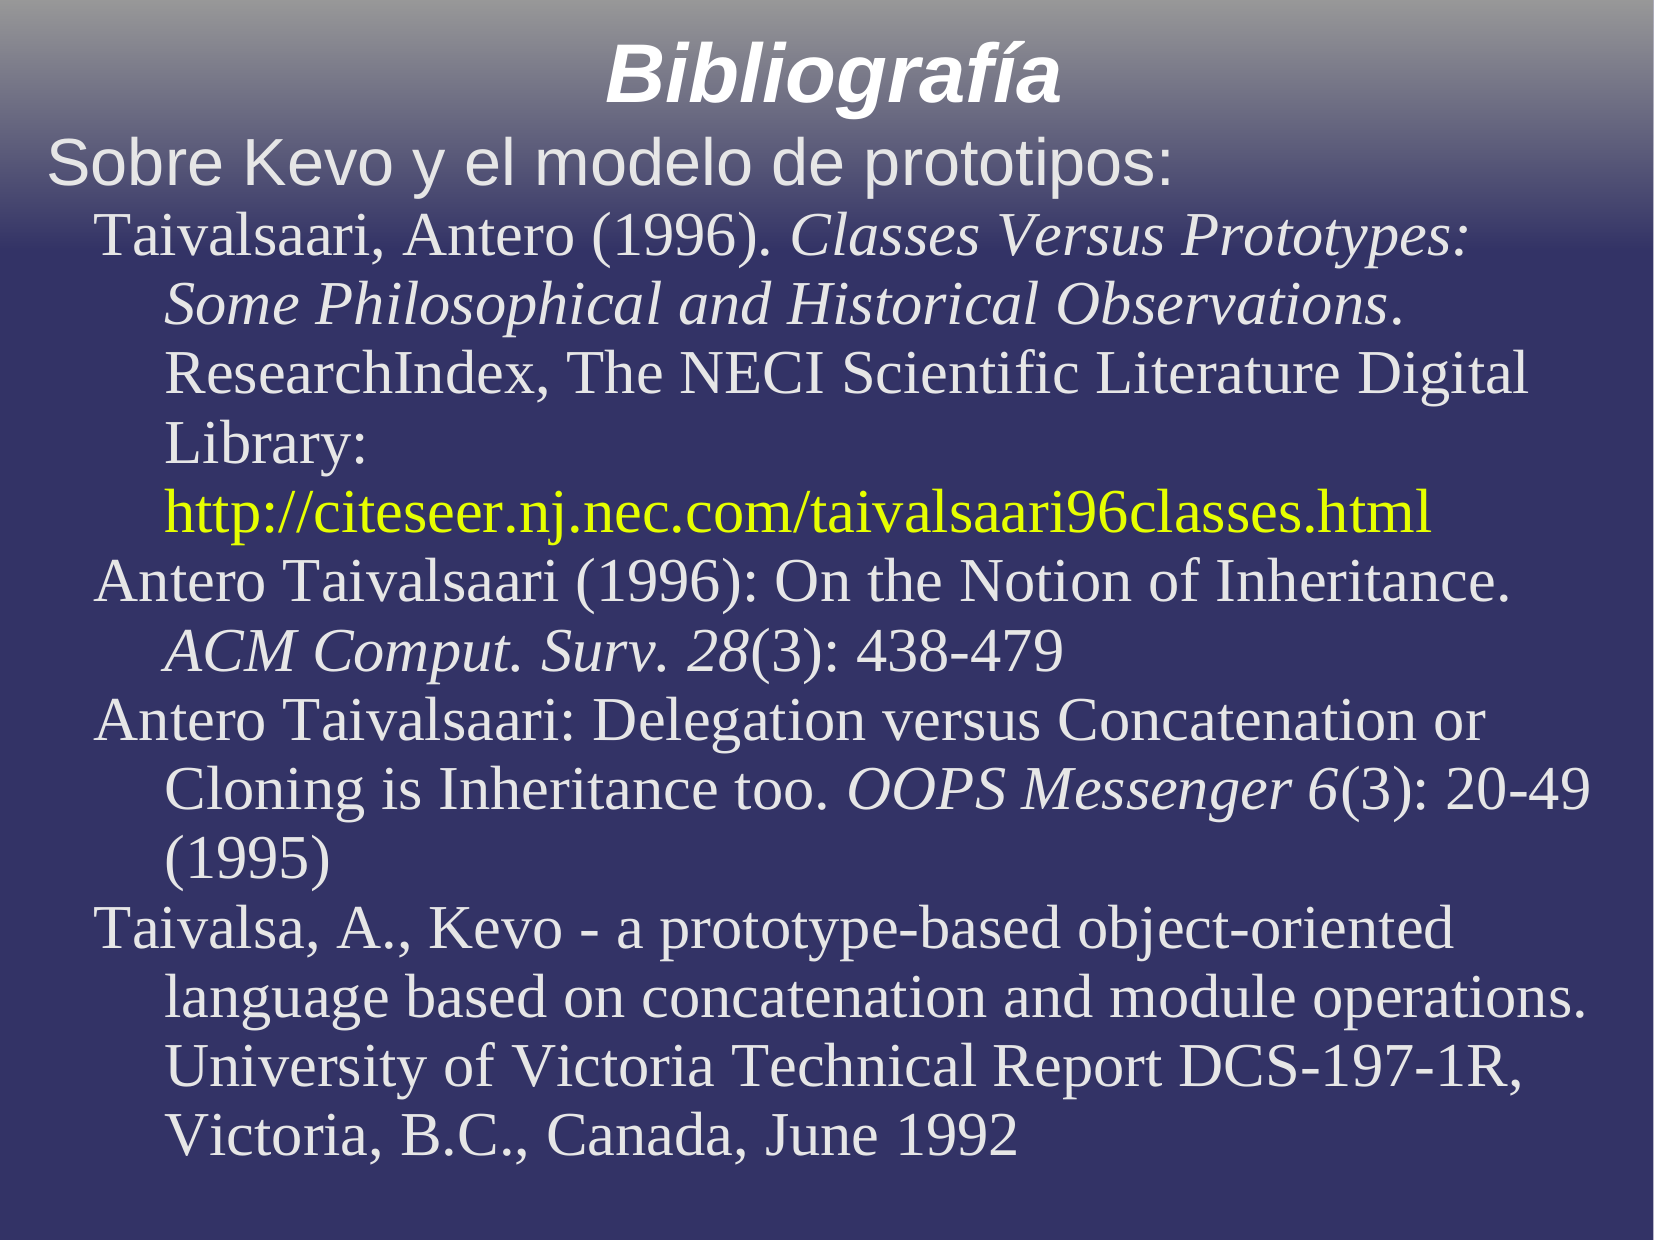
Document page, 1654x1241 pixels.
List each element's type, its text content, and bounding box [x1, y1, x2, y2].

title Bibliografía [128, 0, 1541, 124]
list Sobre Kevo y el modelo de prototipos: Taivalsaari, Antero (1996). Classes Versus Prototypes: Some Philosophical and Historical Observations. ResearchIndex, The NECI Scientific Literature Digital Library: http://citeseer.nj.nec.com/taivalsaari96classes.html Antero Taivalsaari (1996): On the Notion of Inheritance. ACM Comput. Surv. 28(3): 438-479 Antero Taivalsaari: Delegation versus Concatenation or Cloning is Inheritance too. OOPS Messenger 6(3): 20-49 (1995) Taivalsa, A., Kevo - a prototype-based object-oriented language based on concatenation and module operations. University of Victoria Technical Report DCS-197-1R, Victoria, B.C., Canada, June 1992 [34, 124, 1606, 1110]
